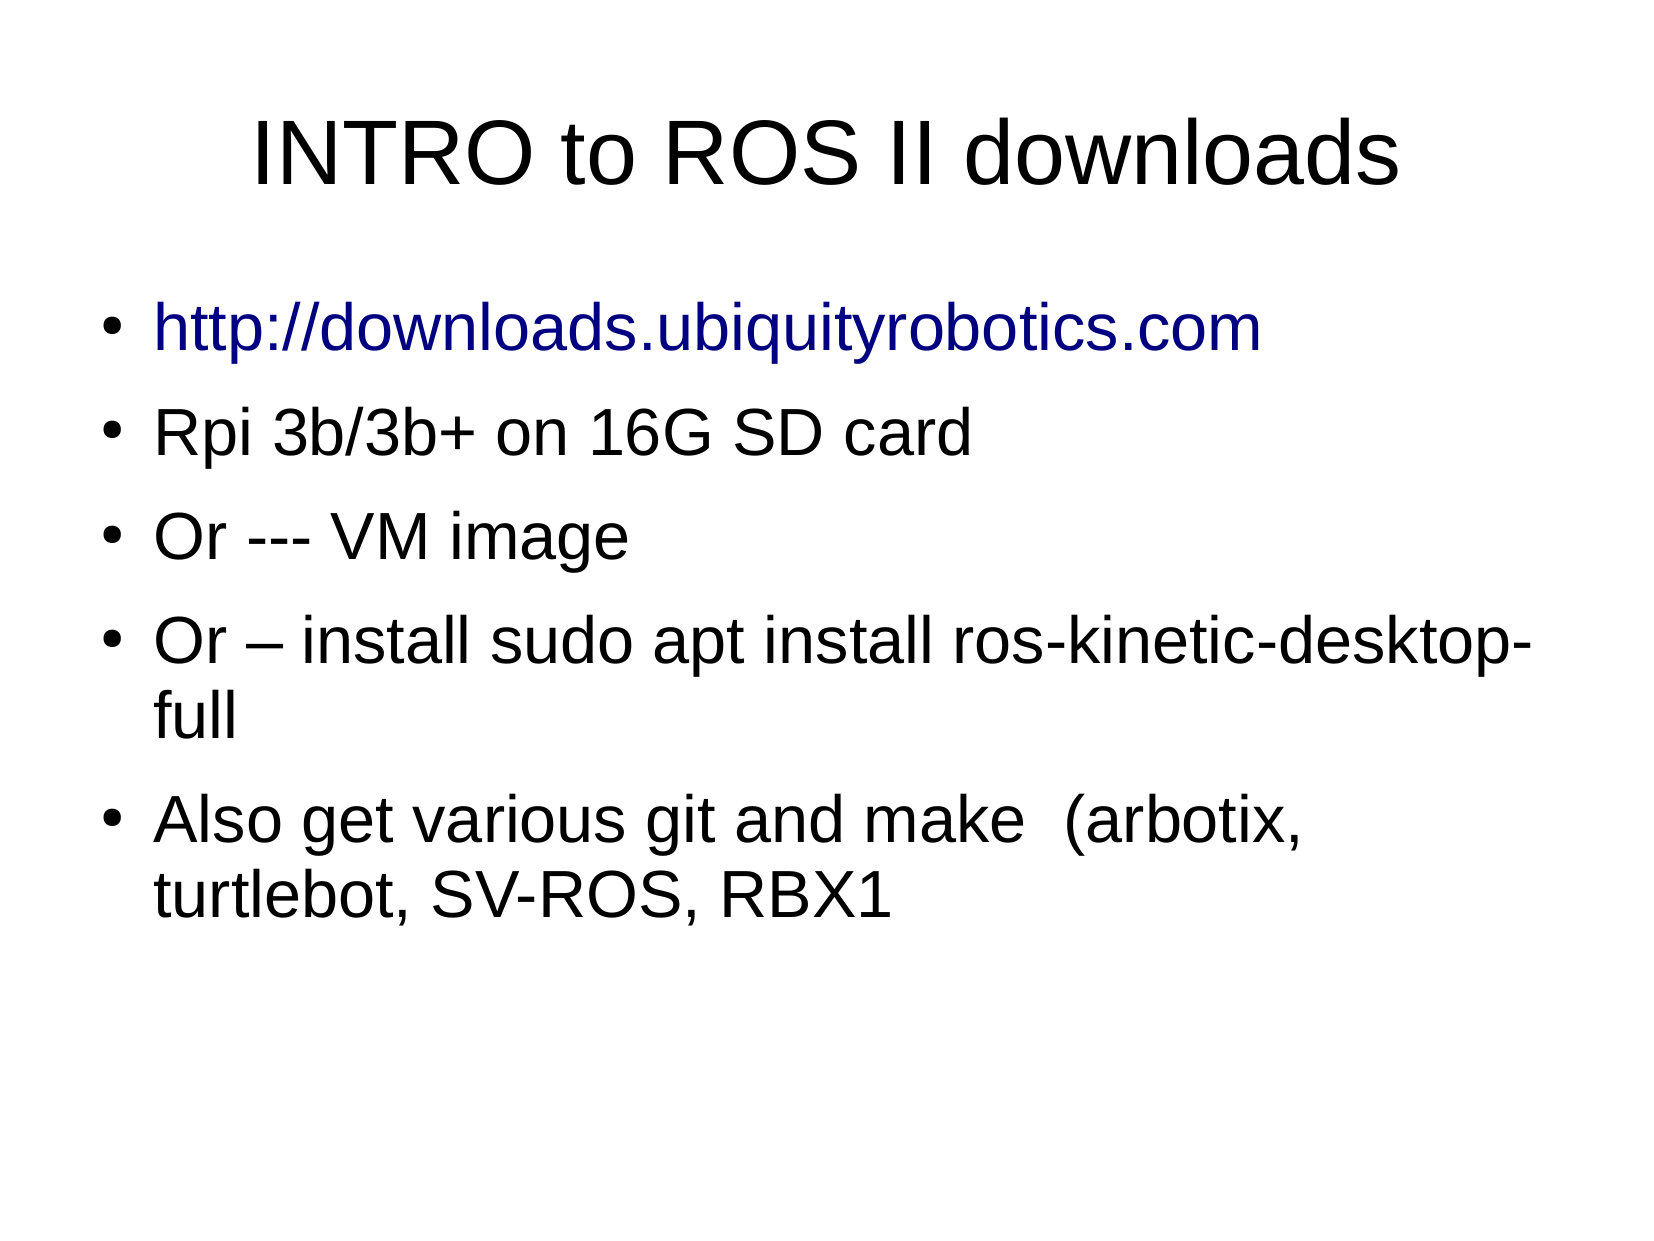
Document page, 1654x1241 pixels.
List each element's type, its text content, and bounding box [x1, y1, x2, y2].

title INTRO to ROS II downloads [82, 49, 1571, 257]
list http://downloads.ubiquityrobotics.com Rpi 3b/3b+ on 16G SD card Or --- VM image Or – install sudo apt install ros-kinetic-desktop-full Also get various git and make (arbotix, turtlebot, SV-ROS, RBX1 [82, 290, 1571, 1010]
